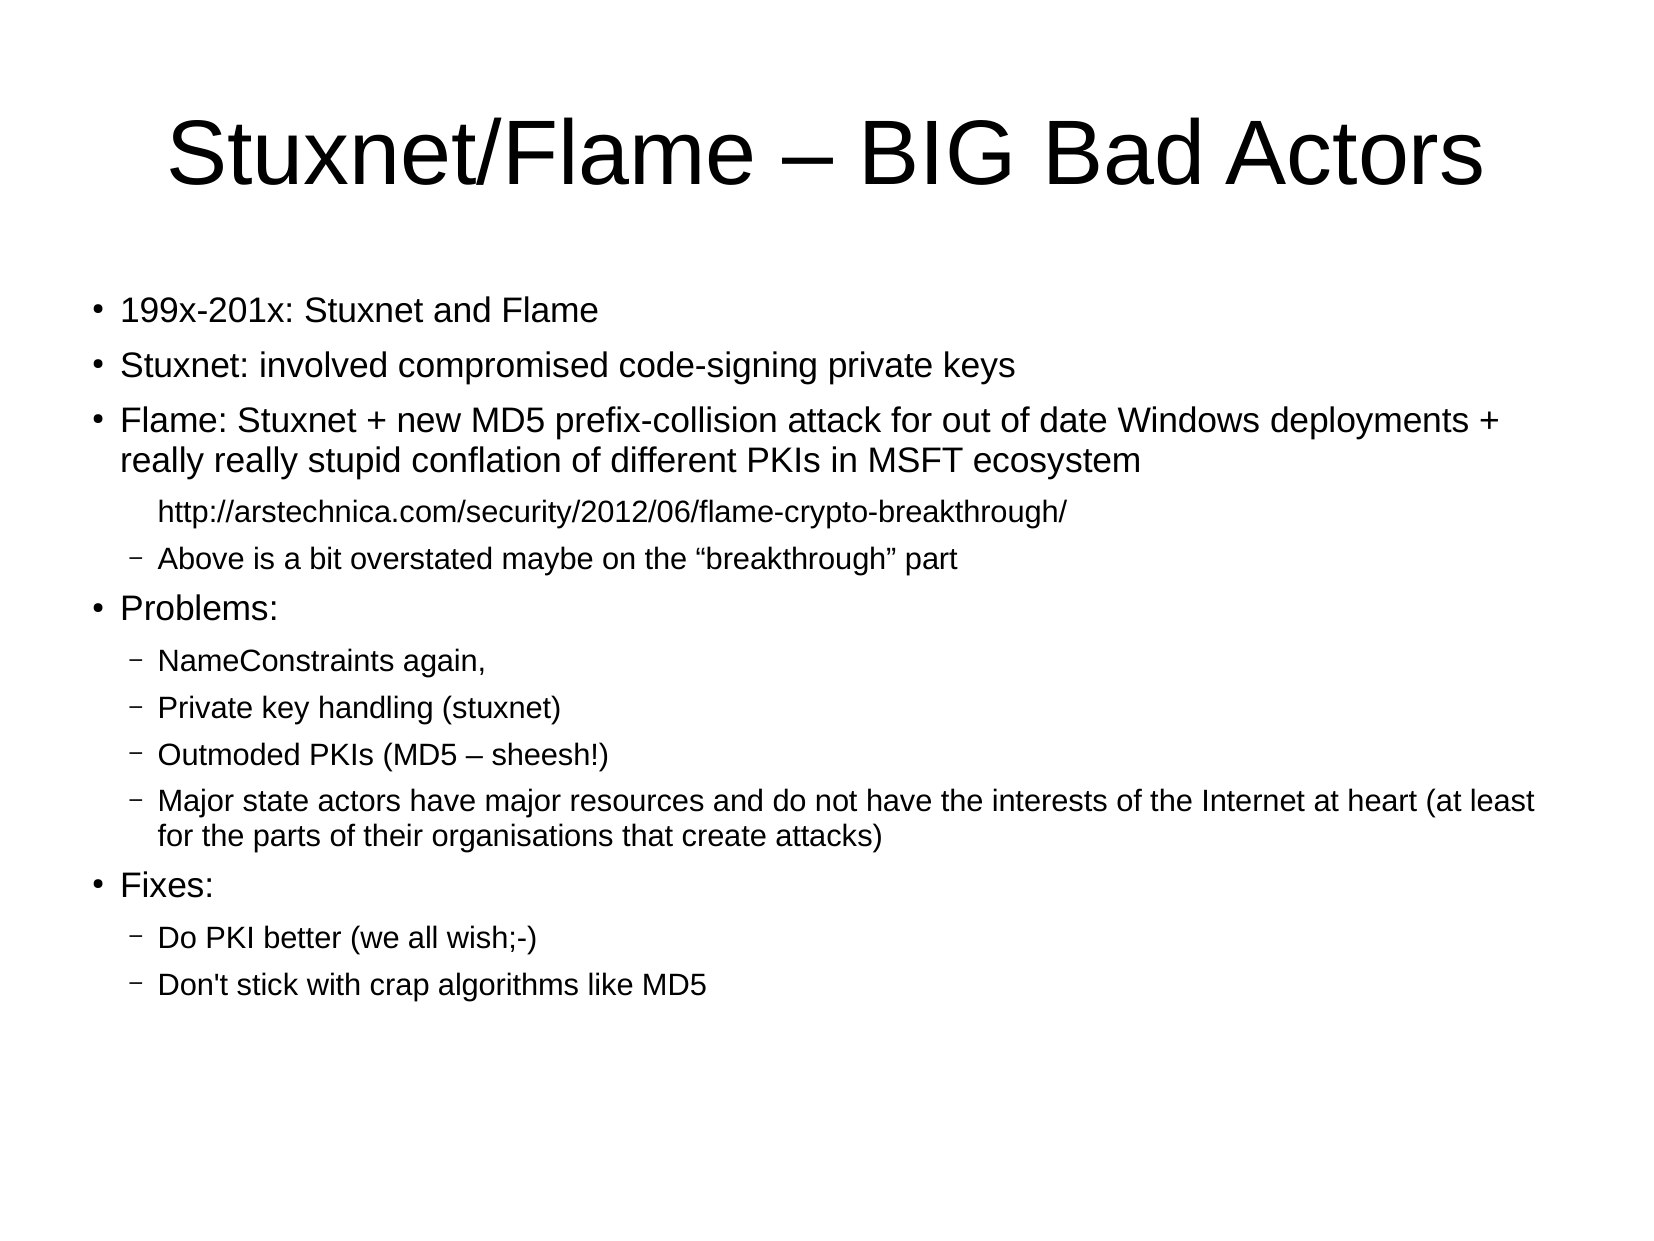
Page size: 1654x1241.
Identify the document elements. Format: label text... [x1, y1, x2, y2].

title Stuxnet/Flame – BIG Bad Actors [82, 49, 1571, 257]
list 199x-201x: Stuxnet and Flame Stuxnet: involved compromised code-signing private keys Flame: Stuxnet + new MD5 prefix-collision attack for out of date Windows deployments + really really stupid conflation of different PKIs in MSFT ecosystem http://arstechnica.com/security/2012/06/flame-crypto-breakthrough/ Above is a bit overstated maybe on the “breakthrough” part Problems: NameConstraints again, Private key handling (stuxnet) Outmoded PKIs (MD5 – sheesh!) Major state actors have major resources and do not have the interests of the Internet at heart (at least for the parts of their organisations that create attacks) Fixes: Do PKI better (we all wish;-) Don't stick with crap algorithms like MD5 [82, 290, 1538, 1010]
